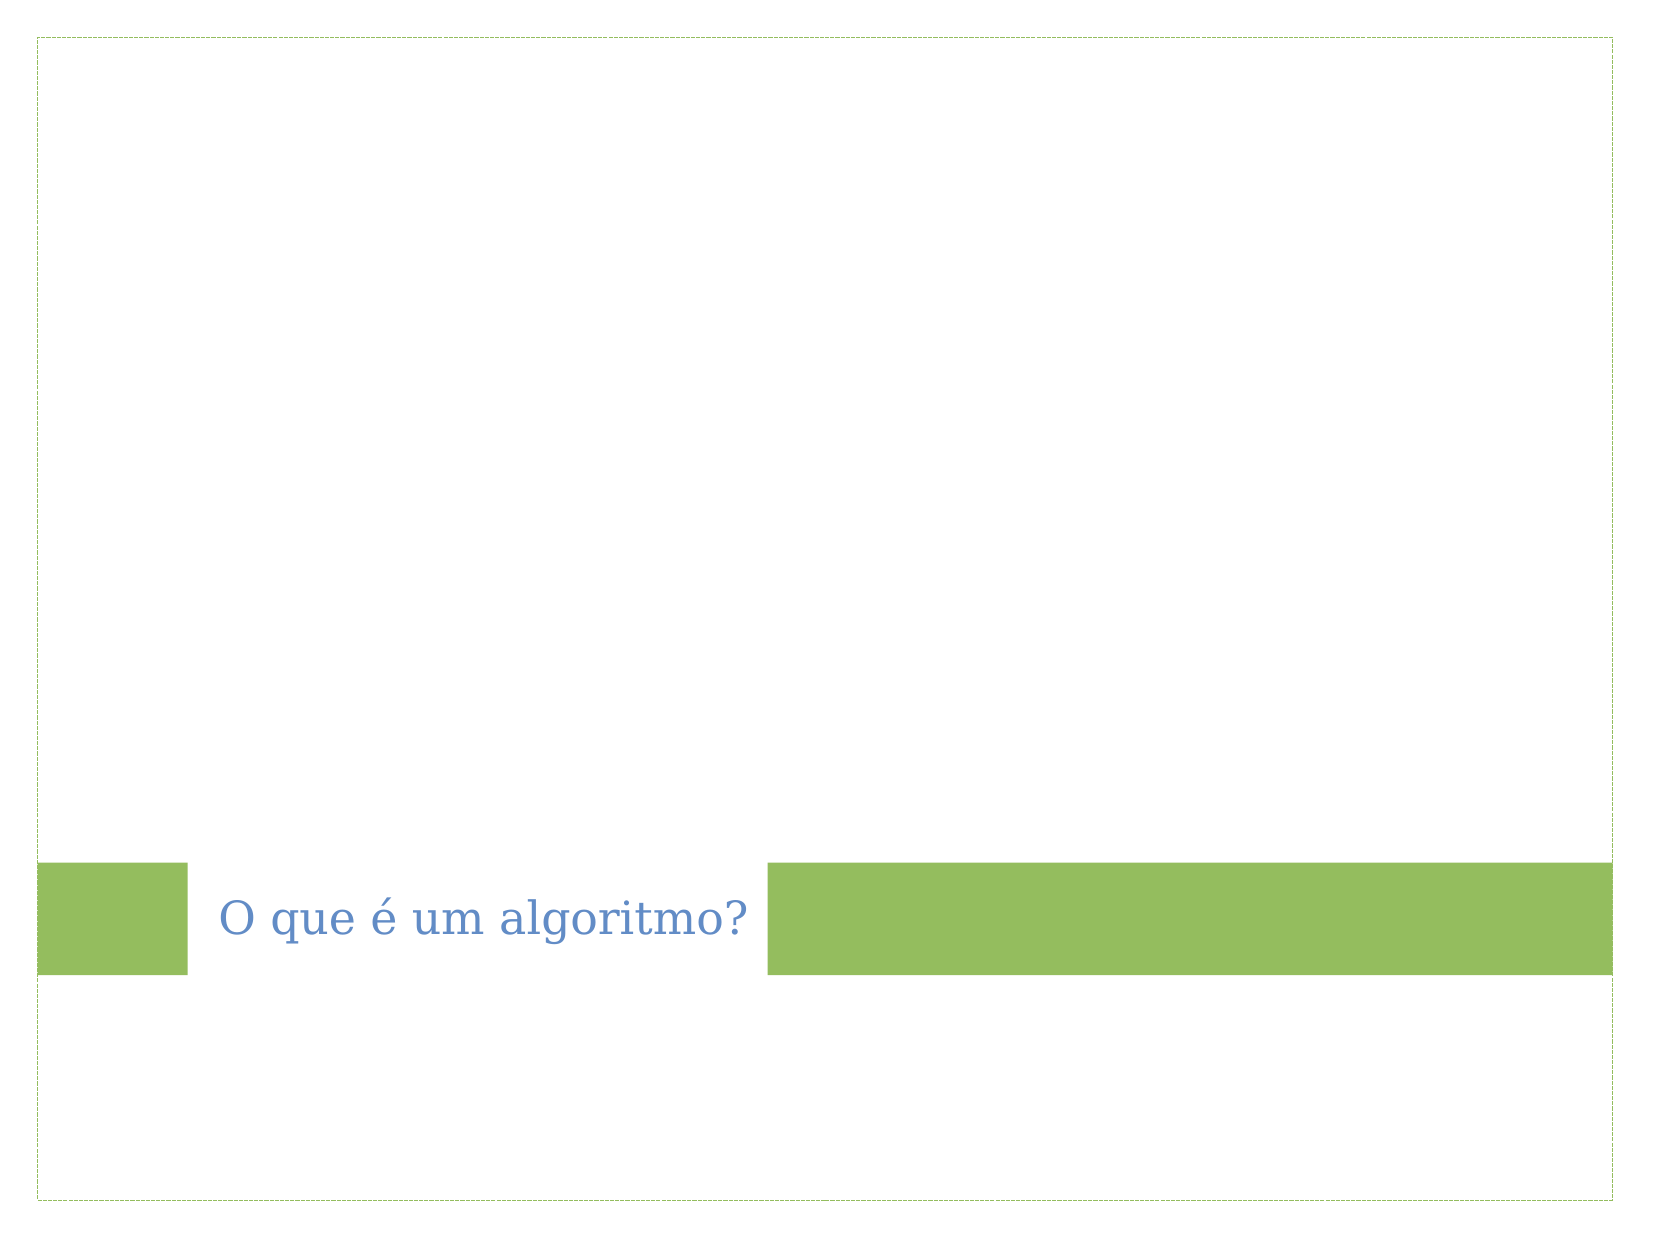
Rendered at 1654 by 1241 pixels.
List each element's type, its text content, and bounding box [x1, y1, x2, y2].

text_box [767, 862, 1613, 976]
text_box O que é um algoritmo? [203, 884, 765, 953]
text_box [37, 862, 188, 976]
